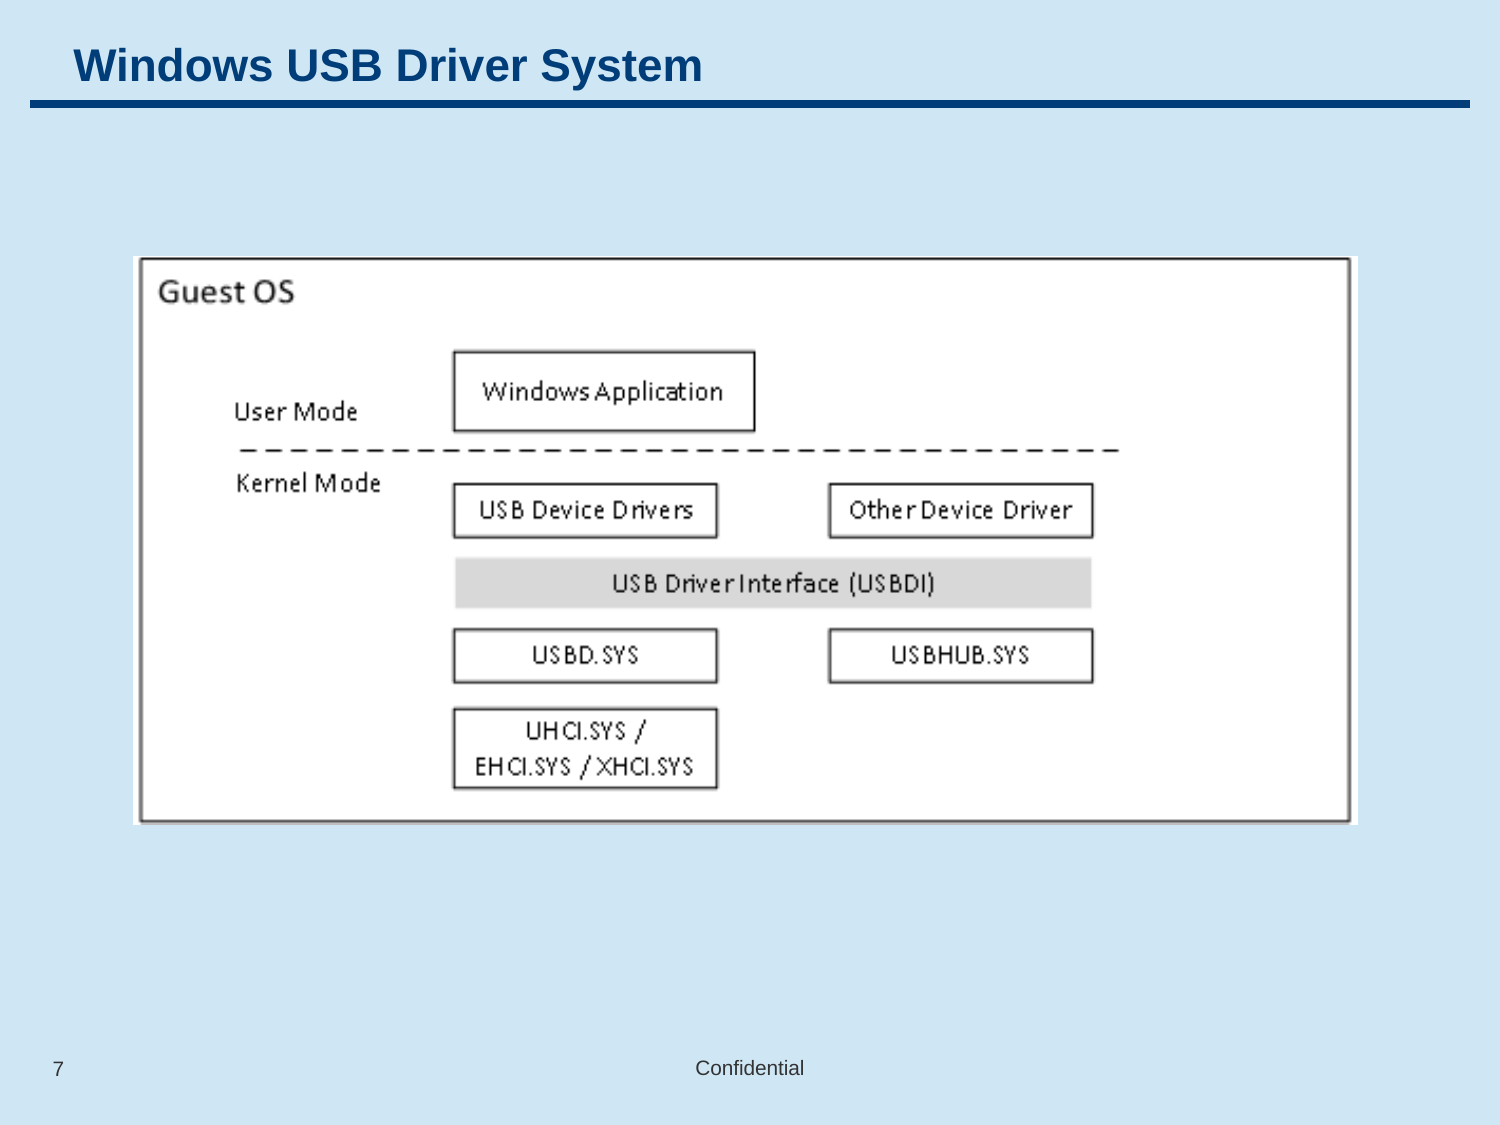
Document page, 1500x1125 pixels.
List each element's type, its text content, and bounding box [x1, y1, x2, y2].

title Windows USB Driver System [58, 28, 1452, 83]
picture [133, 256, 1358, 825]
